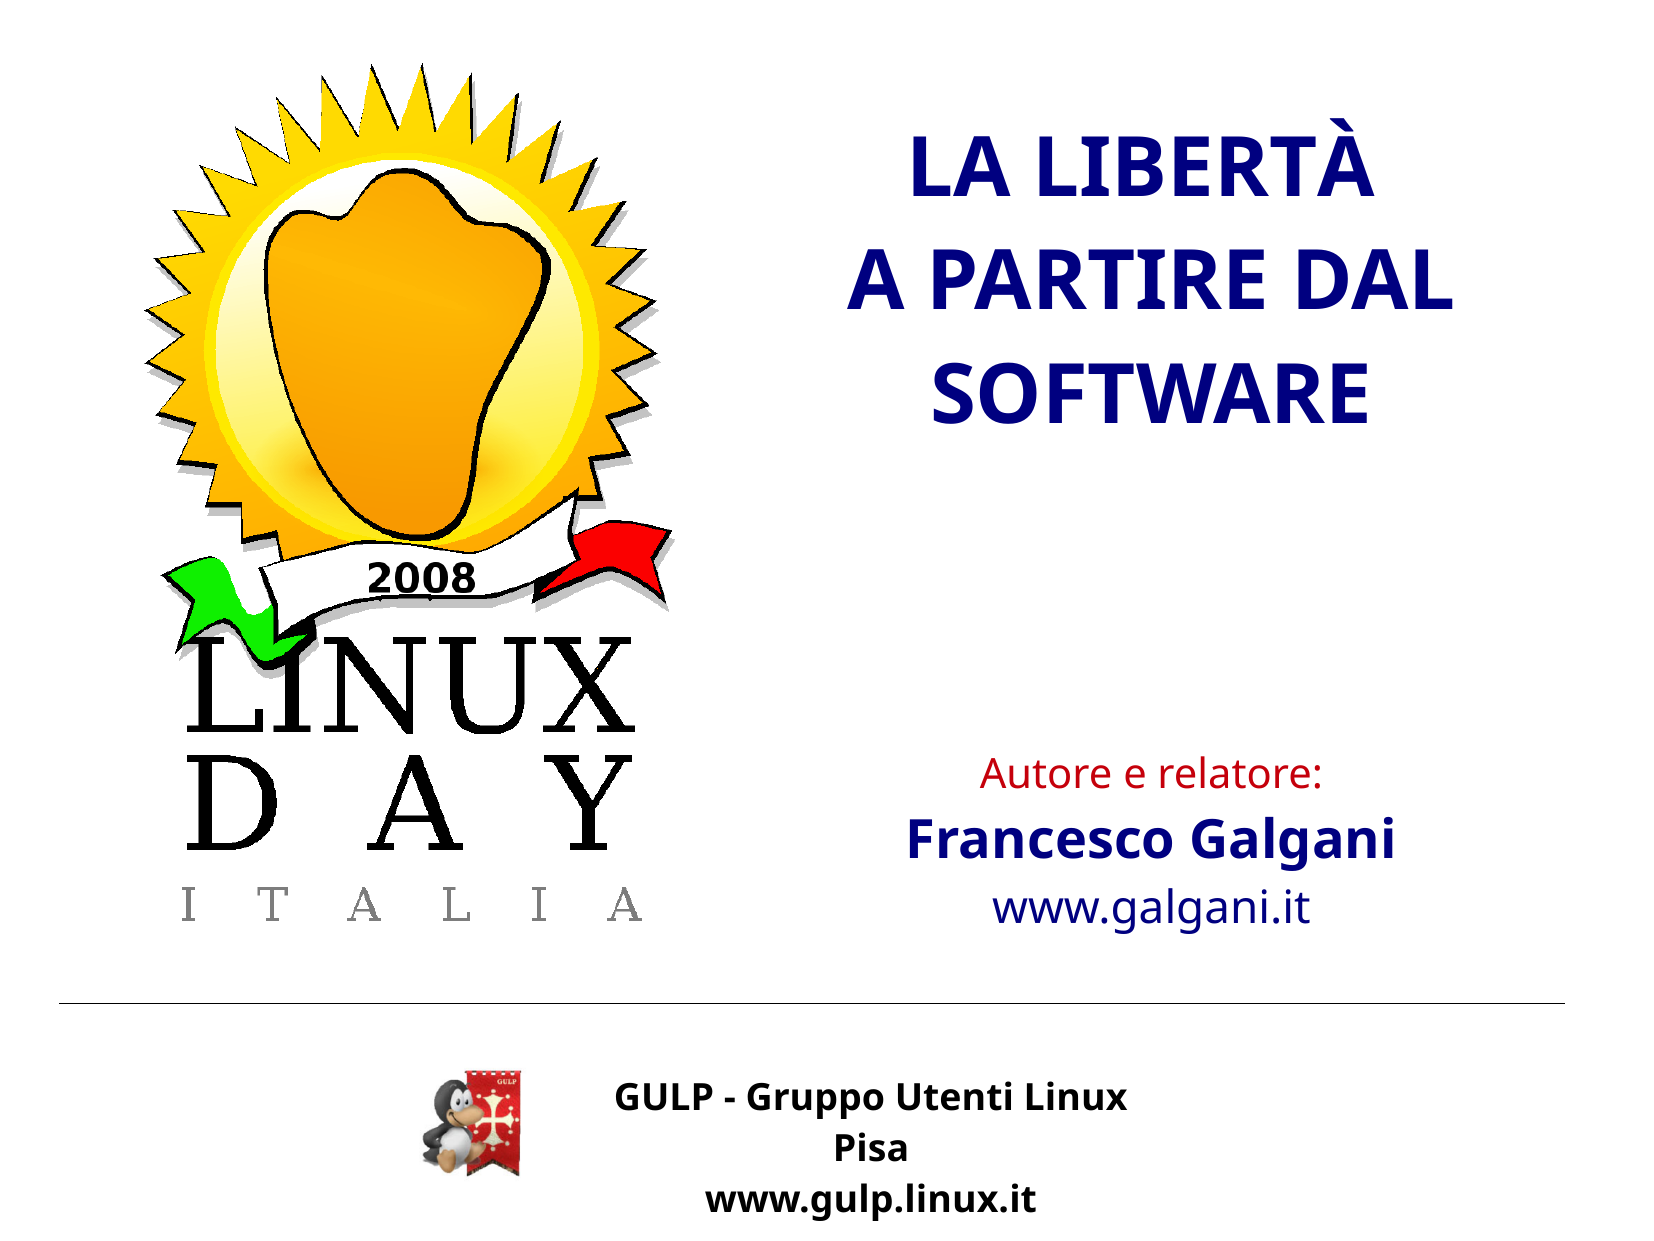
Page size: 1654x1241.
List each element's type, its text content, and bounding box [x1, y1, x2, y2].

text_box GULP - Gruppo Utenti Linux Pisa www.gulp.linux.it [561, 1062, 1182, 1165]
picture [413, 1062, 532, 1182]
picture [70, 30, 739, 975]
text_box LA LIBERTÀ A PARTIRE DAL SOFTWARE Autore e relatore: Francesco Galgani www.galgani.it [739, 100, 1595, 916]
